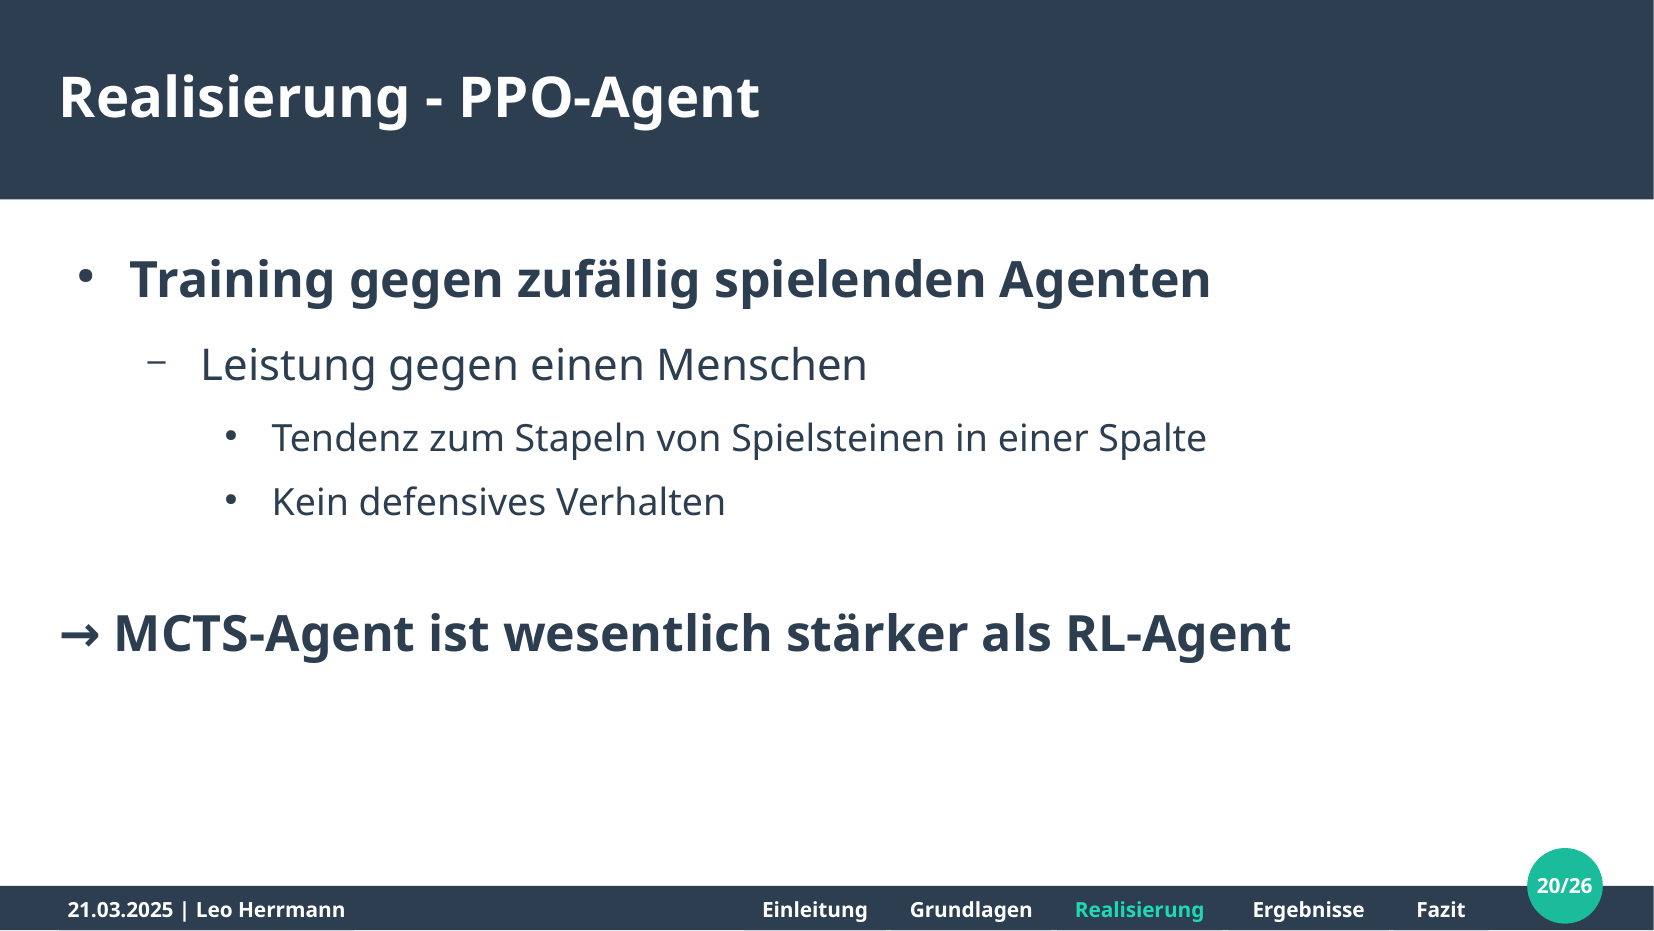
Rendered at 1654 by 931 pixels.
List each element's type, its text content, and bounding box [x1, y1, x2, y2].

list → MCTS-Agent ist wesentlich stärker als RL-Agent [59, 597, 1595, 857]
text_box Ergebnisse [1228, 888, 1389, 931]
text_box Fazit [1393, 888, 1489, 931]
text_box Grundlagen [891, 888, 1052, 931]
title Realisierung - PPO-Agent [59, 37, 1595, 156]
text_box Realisierung [1057, 888, 1223, 931]
list Training gegen zufällig spielenden Agenten Leistung gegen einen Menschen Tendenz zum Stapeln von Spielsteinen in einer Spalte Kein defensives Verhalten [59, 243, 1595, 532]
text_box Einleitung [744, 888, 886, 931]
